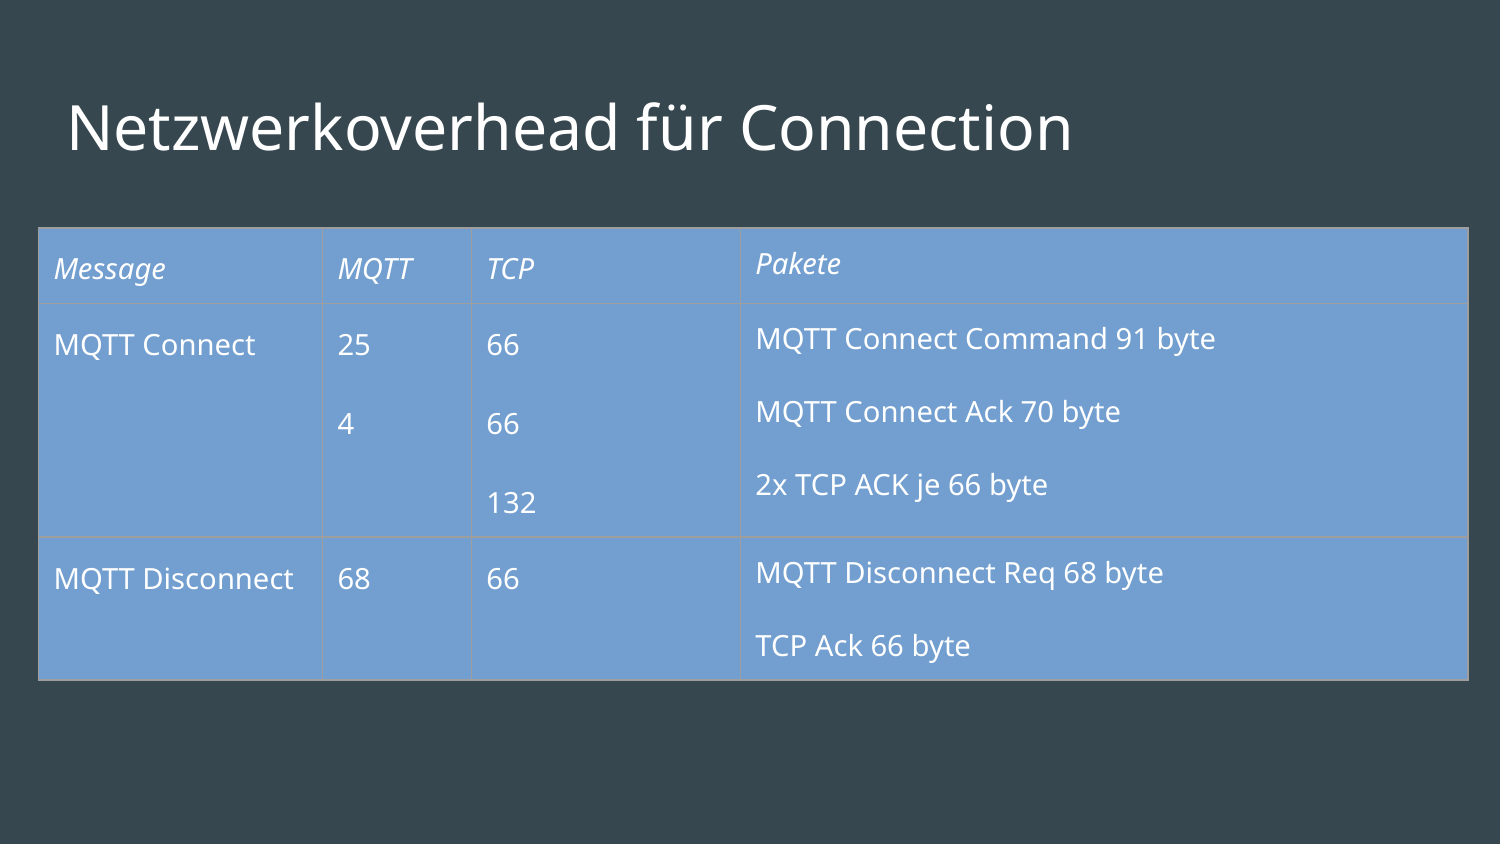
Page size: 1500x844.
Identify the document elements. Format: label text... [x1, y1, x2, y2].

table_cell 66 66 132 [472, 304, 740, 536]
table_header MQTT [323, 229, 471, 303]
table_cell 66 [472, 538, 740, 679]
table_header Pakete [741, 229, 1467, 303]
table_header Message [39, 229, 322, 303]
table_cell MQTT Connect [39, 304, 322, 536]
table_cell 68 [323, 538, 471, 679]
table_cell MQTT Disconnect Req 68 byte TCP Ack 66 byte [741, 538, 1467, 679]
title Netzwerkoverhead für Connection [51, 72, 1449, 167]
table_cell 25 4 [323, 304, 471, 536]
table_cell MQTT Connect Command 91 byte MQTT Connect Ack 70 byte 2x TCP ACK je 66 byte [741, 304, 1467, 536]
table_header TCP [472, 229, 740, 303]
table_cell MQTT Disconnect [39, 538, 322, 679]
